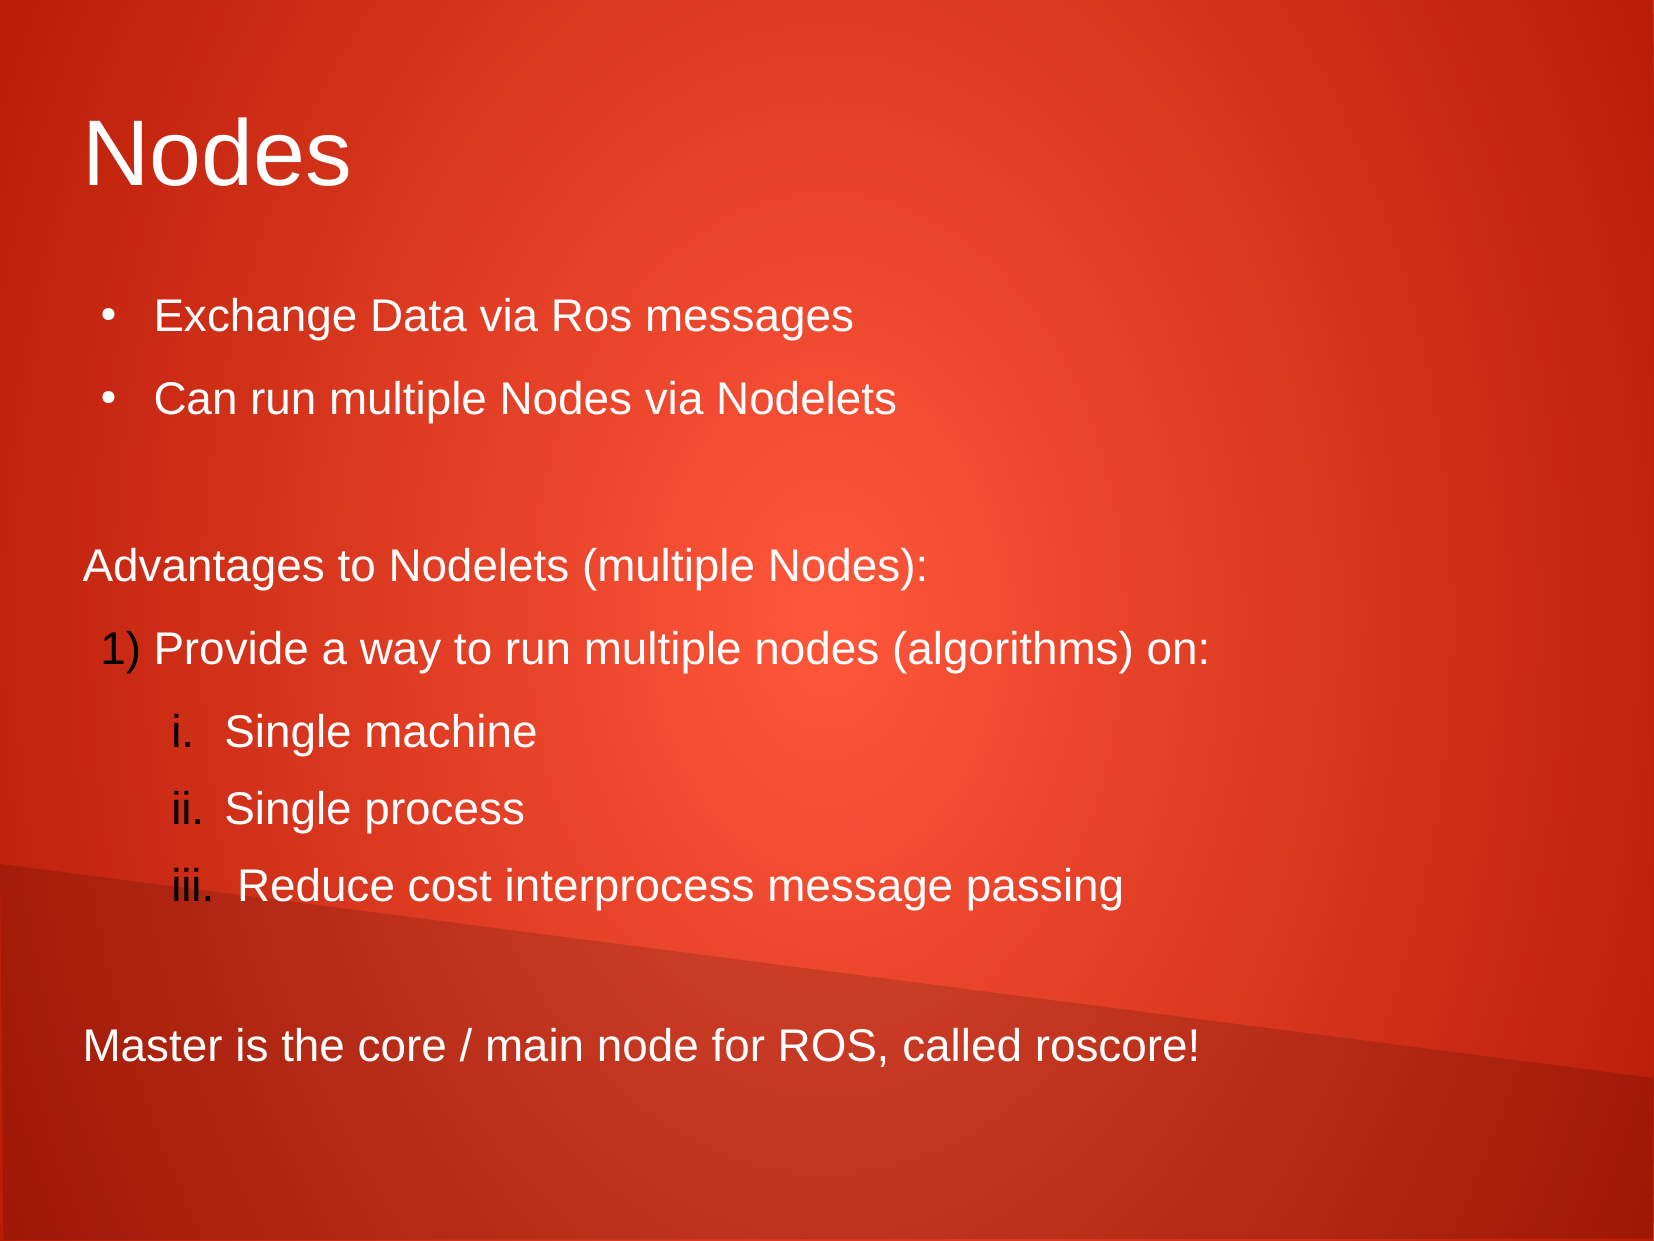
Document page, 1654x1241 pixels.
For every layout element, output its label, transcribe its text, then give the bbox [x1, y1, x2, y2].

list Exchange Data via Ros messages Can run multiple Nodes via Nodelets Advantages to Nodelets (multiple Nodes): Provide a way to run multiple nodes (algorithms) on: Single machine Single process Reduce cost interprocess message passing Master is the core / main node for ROS, called roscore! [82, 290, 1571, 1231]
title Nodes [82, 49, 1571, 257]
